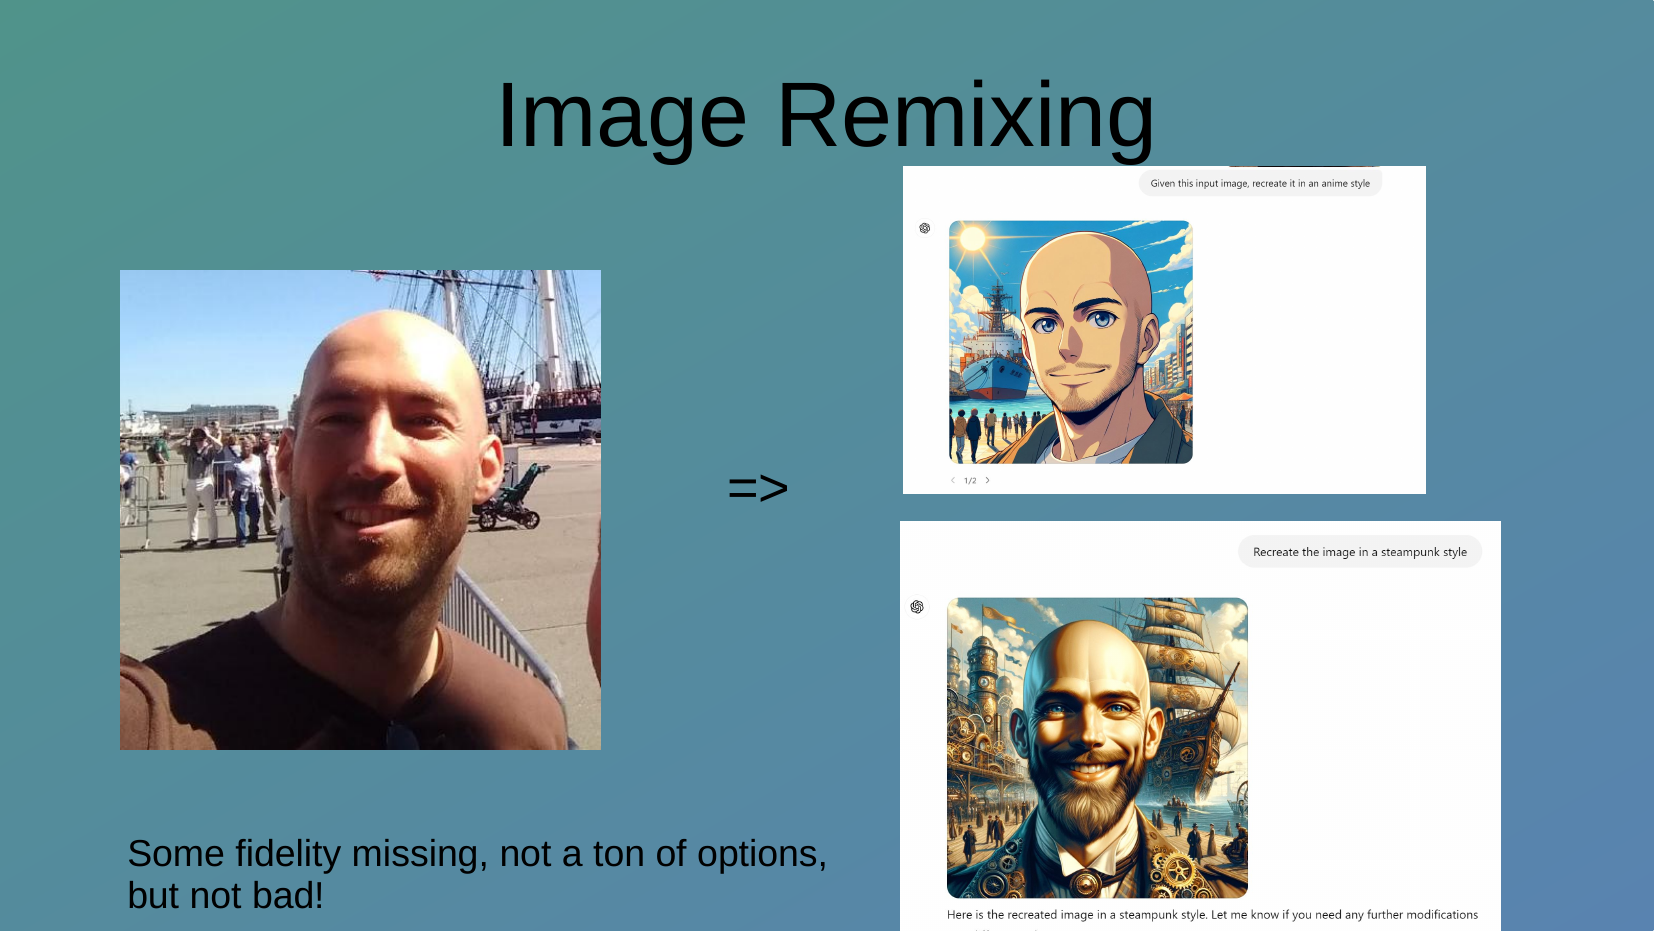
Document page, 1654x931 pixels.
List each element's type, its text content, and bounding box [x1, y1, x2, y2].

picture [903, 166, 1426, 494]
picture [900, 521, 1501, 931]
text_box Some fidelity missing, not a ton of options, but not bad! [112, 825, 844, 924]
title Image Remixing [82, 37, 1571, 193]
picture [120, 270, 601, 751]
text_box => [712, 450, 806, 526]
